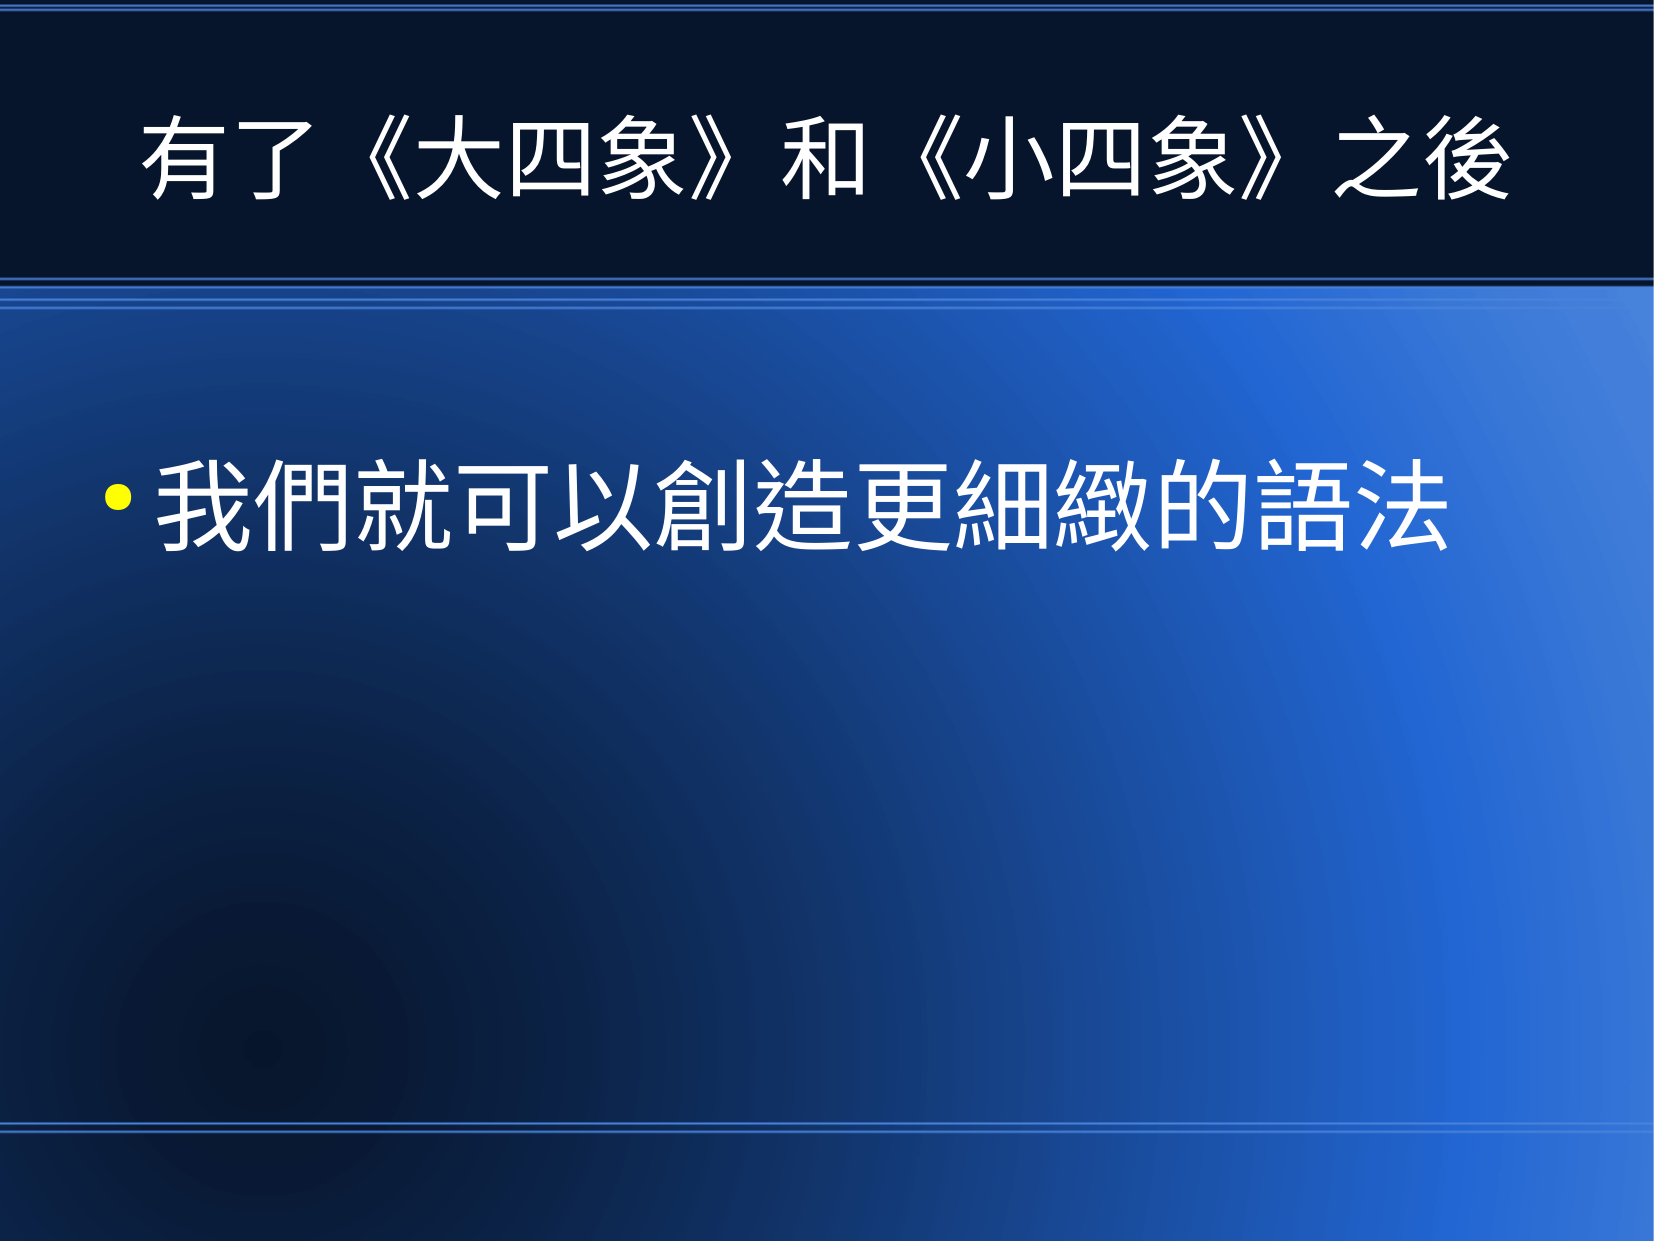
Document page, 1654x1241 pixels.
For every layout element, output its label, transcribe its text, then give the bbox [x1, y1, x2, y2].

list 我們就可以創造更細緻的語法 [82, 355, 1571, 1241]
title 有了《大四象》和《小四象》之後 [82, 49, 1571, 257]
picture [0, 0, 1654, 1241]
